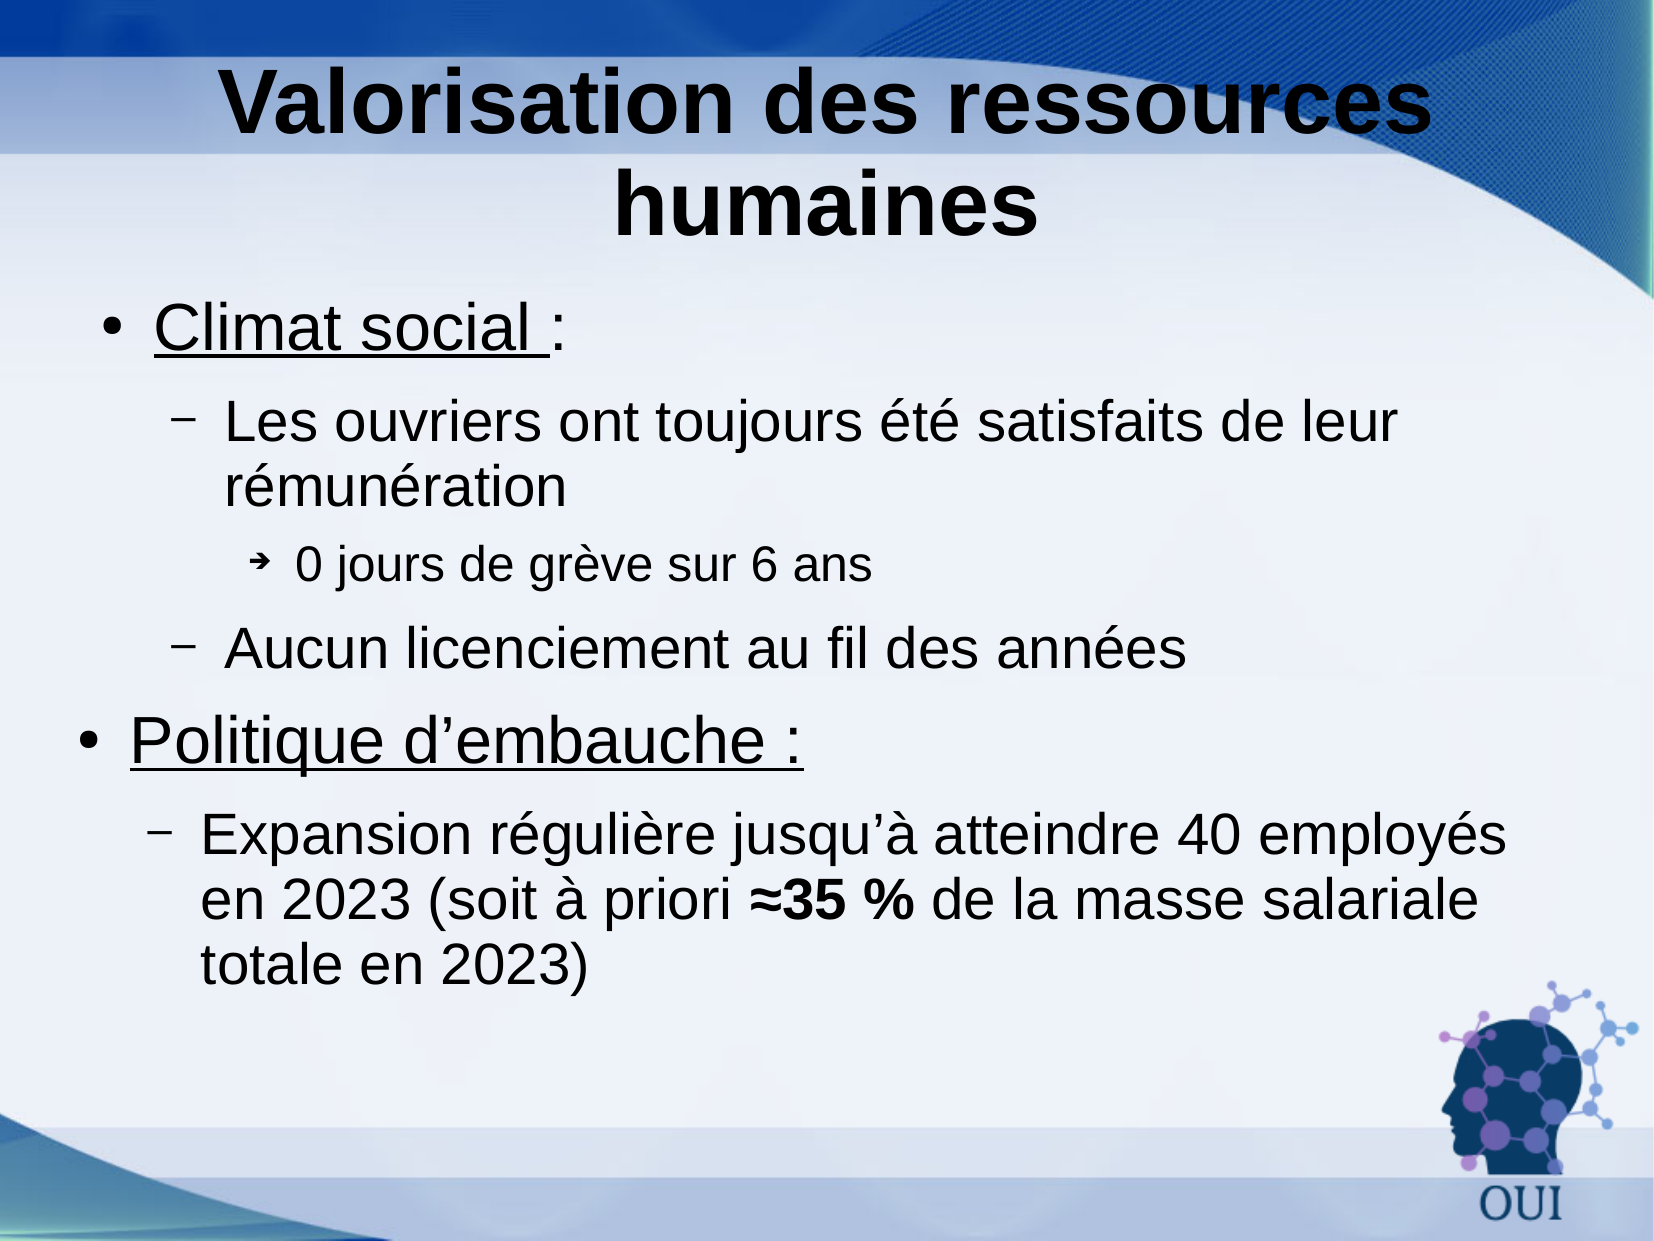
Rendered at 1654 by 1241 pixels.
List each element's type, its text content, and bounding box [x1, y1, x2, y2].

list Climat social : Les ouvriers ont toujours été satisfaits de leur rémunération 0 jours de grève sur 6 ans Aucun licenciement au fil des années [82, 290, 1571, 709]
title Valorisation des ressources humaines [82, 49, 1571, 257]
picture [0, 0, 1654, 1241]
list Politique d’embauche : Expansion régulière jusqu’à atteindre 40 employés en 2023 (soit à priori ≈35 % de la masse salariale totale en 2023) [59, 703, 1548, 1087]
